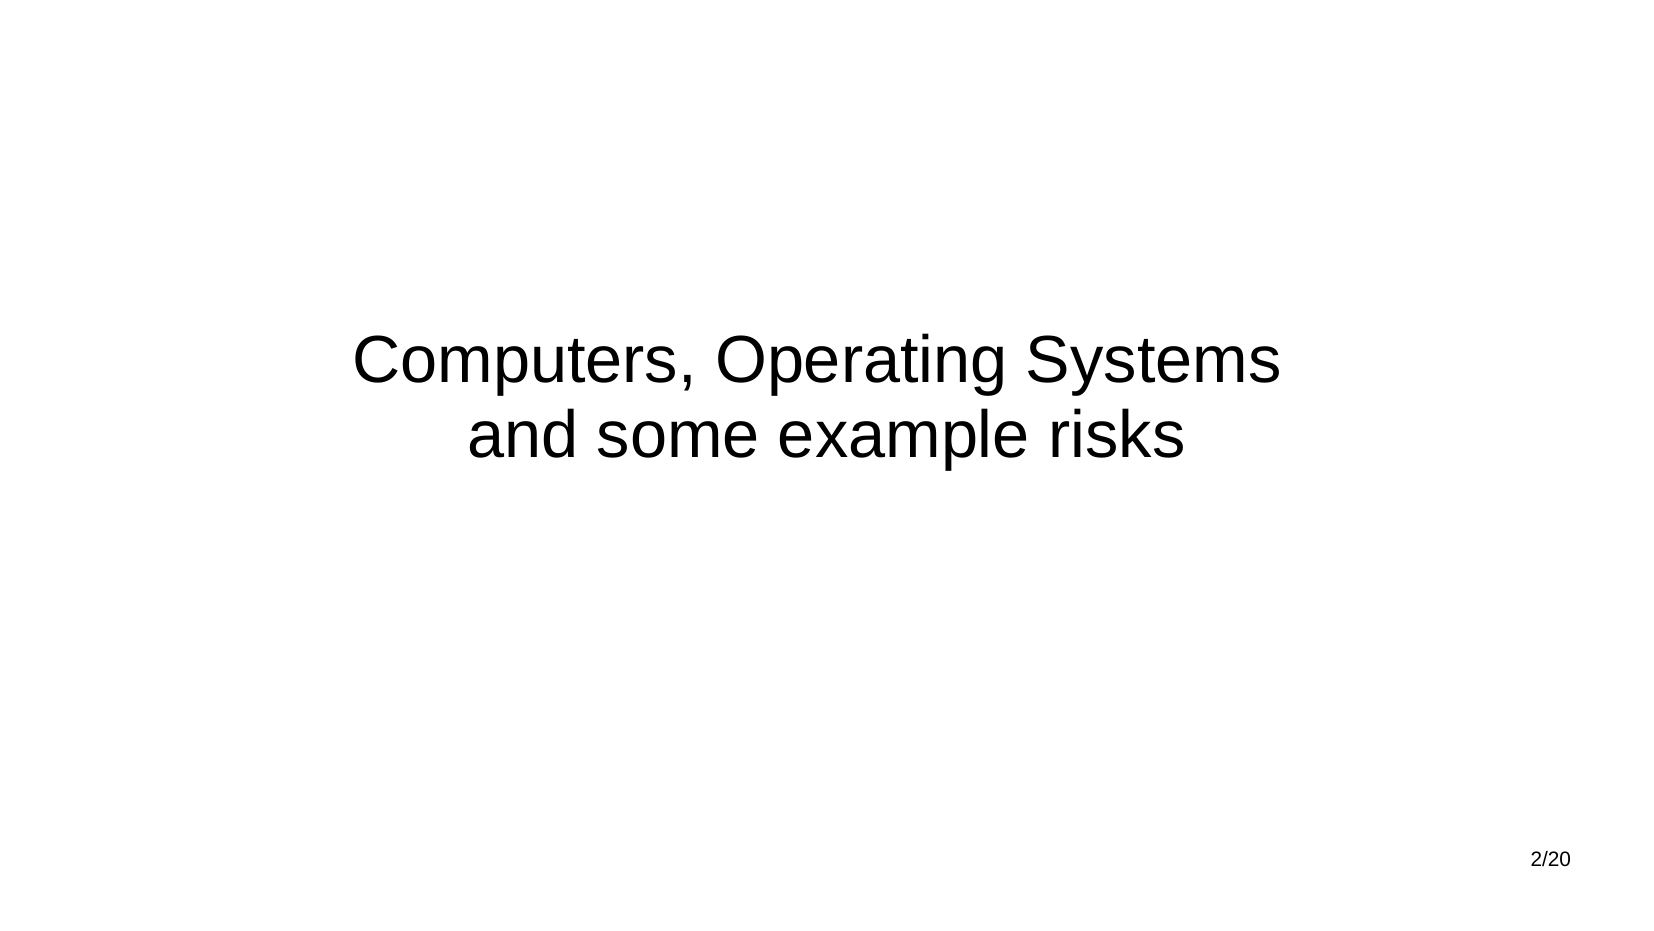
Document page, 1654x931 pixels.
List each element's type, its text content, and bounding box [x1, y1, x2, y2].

subtitle Computers, Operating Systems and some example risks [82, 37, 1571, 757]
